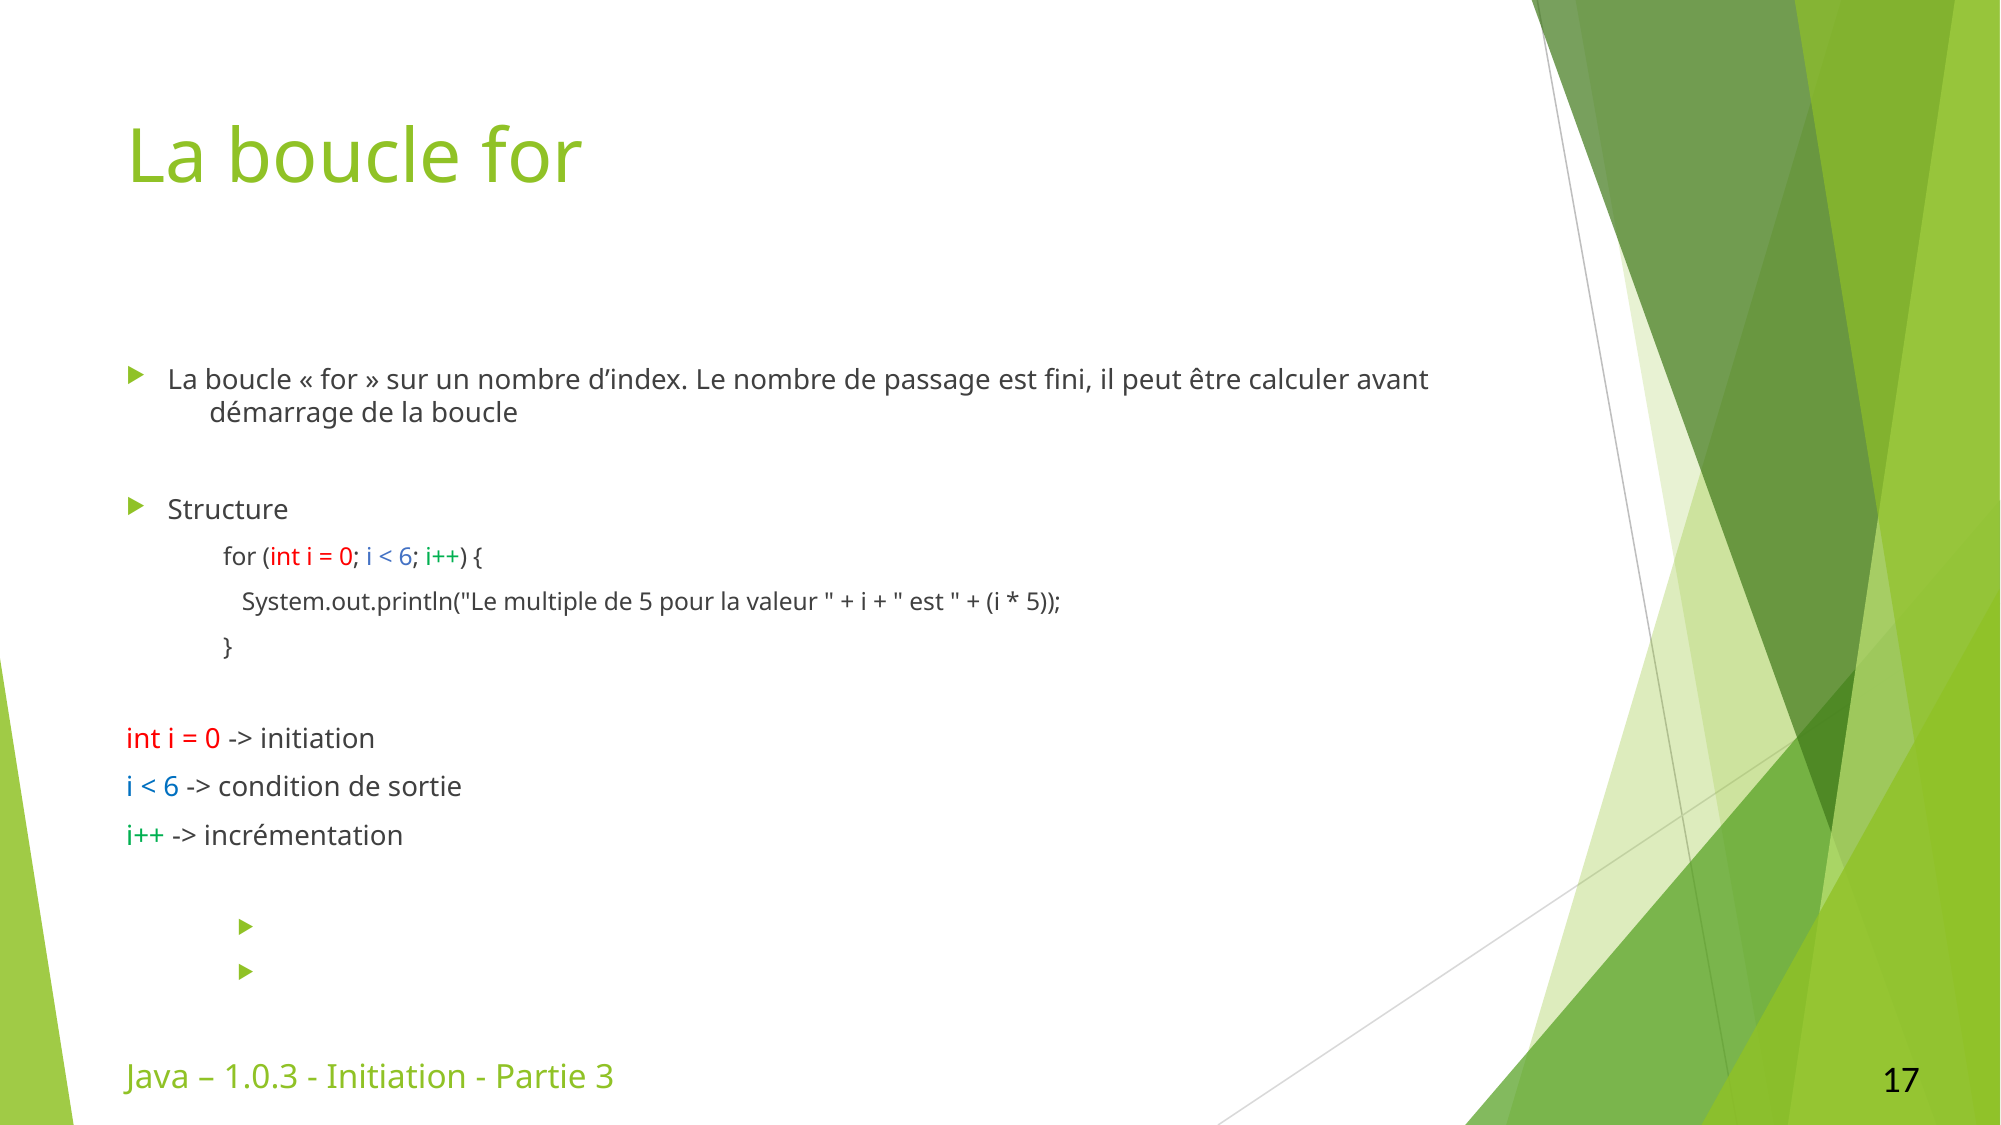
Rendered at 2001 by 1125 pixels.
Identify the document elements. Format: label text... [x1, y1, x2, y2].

text_box Java – 1.0.3 - Initiation - Partie 3 [111, 1047, 1094, 1109]
text_box [1866, 1047, 1979, 1108]
title La boucle for [111, 99, 1522, 317]
list La boucle « for » sur un nombre d’index. Le nombre de passage est fini, il peut être calculer avant démarrage de la boucle Structure for (int i = 0; i < 6; i++) { System.out.println("Le multiple de 5 pour la valeur " + i + " est " + (i * 5)); } int i = 0 -> initiation i < 6 -> condition de sortie i++ -> incrémentation [111, 354, 1522, 1048]
